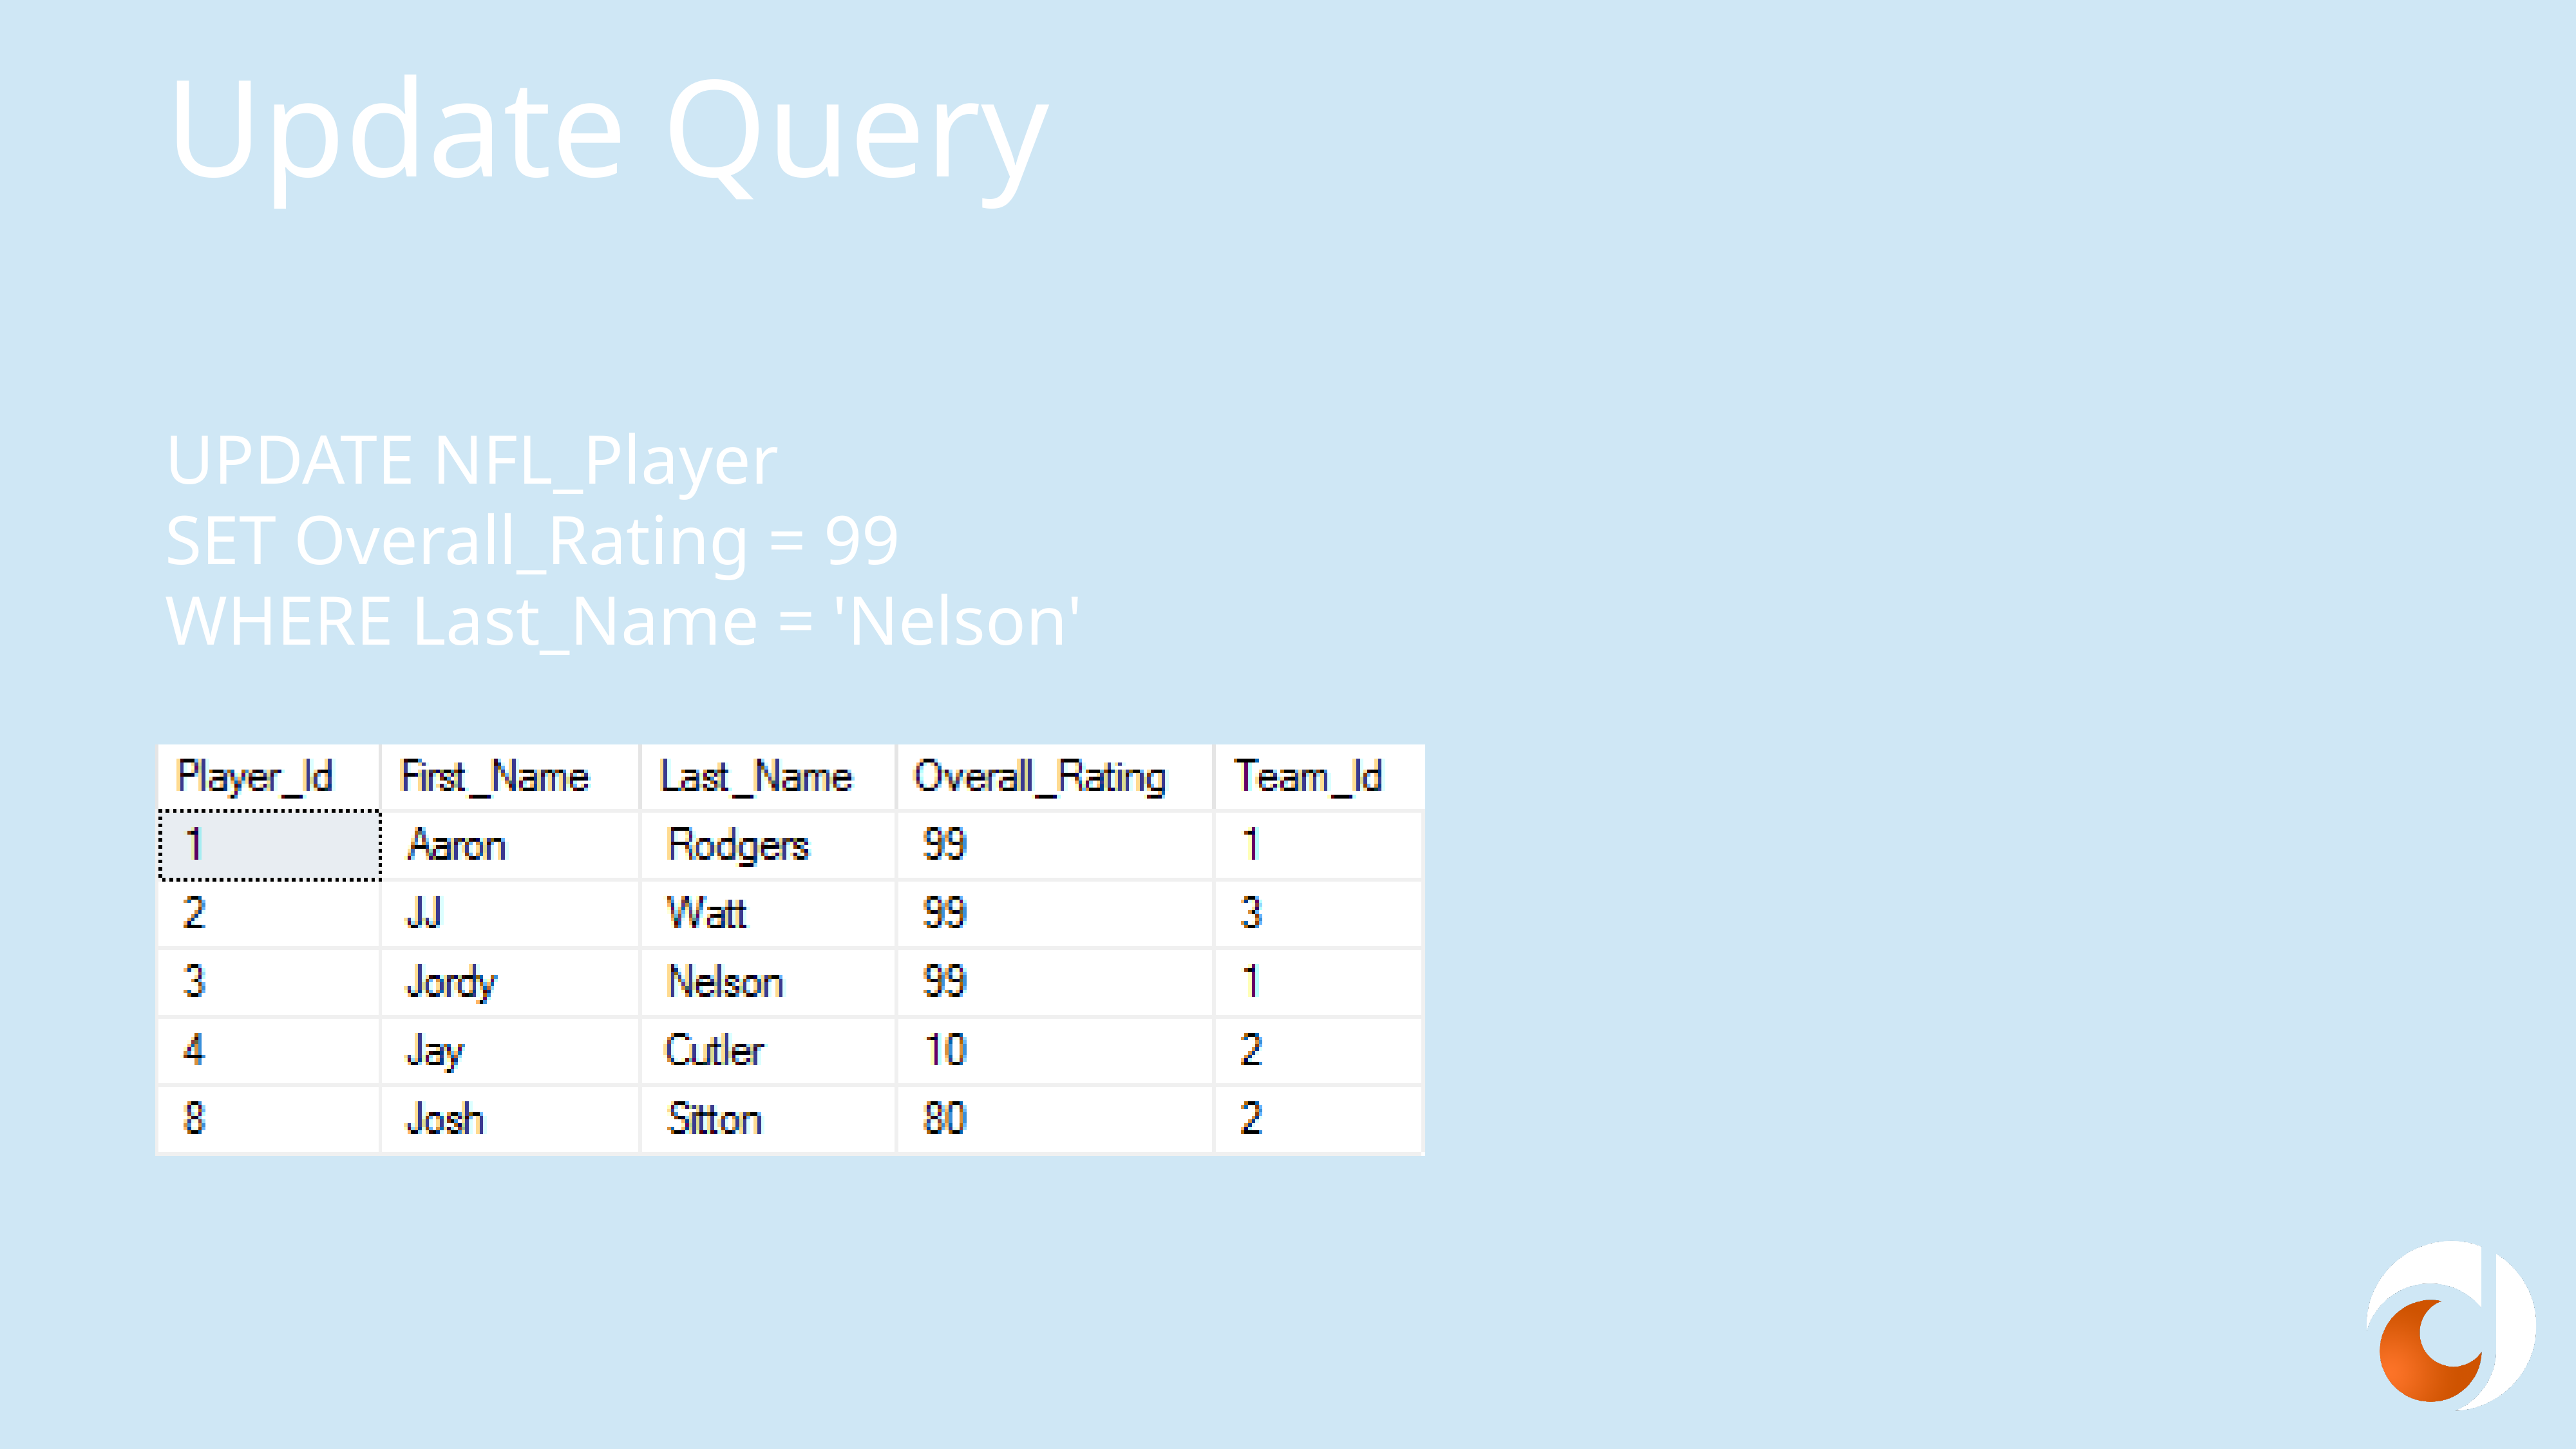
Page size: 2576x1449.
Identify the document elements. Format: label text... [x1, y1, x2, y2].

picture [2361, 1236, 2550, 1414]
title Update Query [155, 37, 2421, 400]
list UPDATE NFL_Player SET Overall_Rating = 99 WHERE Last_Name = 'Nelson' [155, 412, 2421, 790]
picture [155, 744, 1425, 1156]
